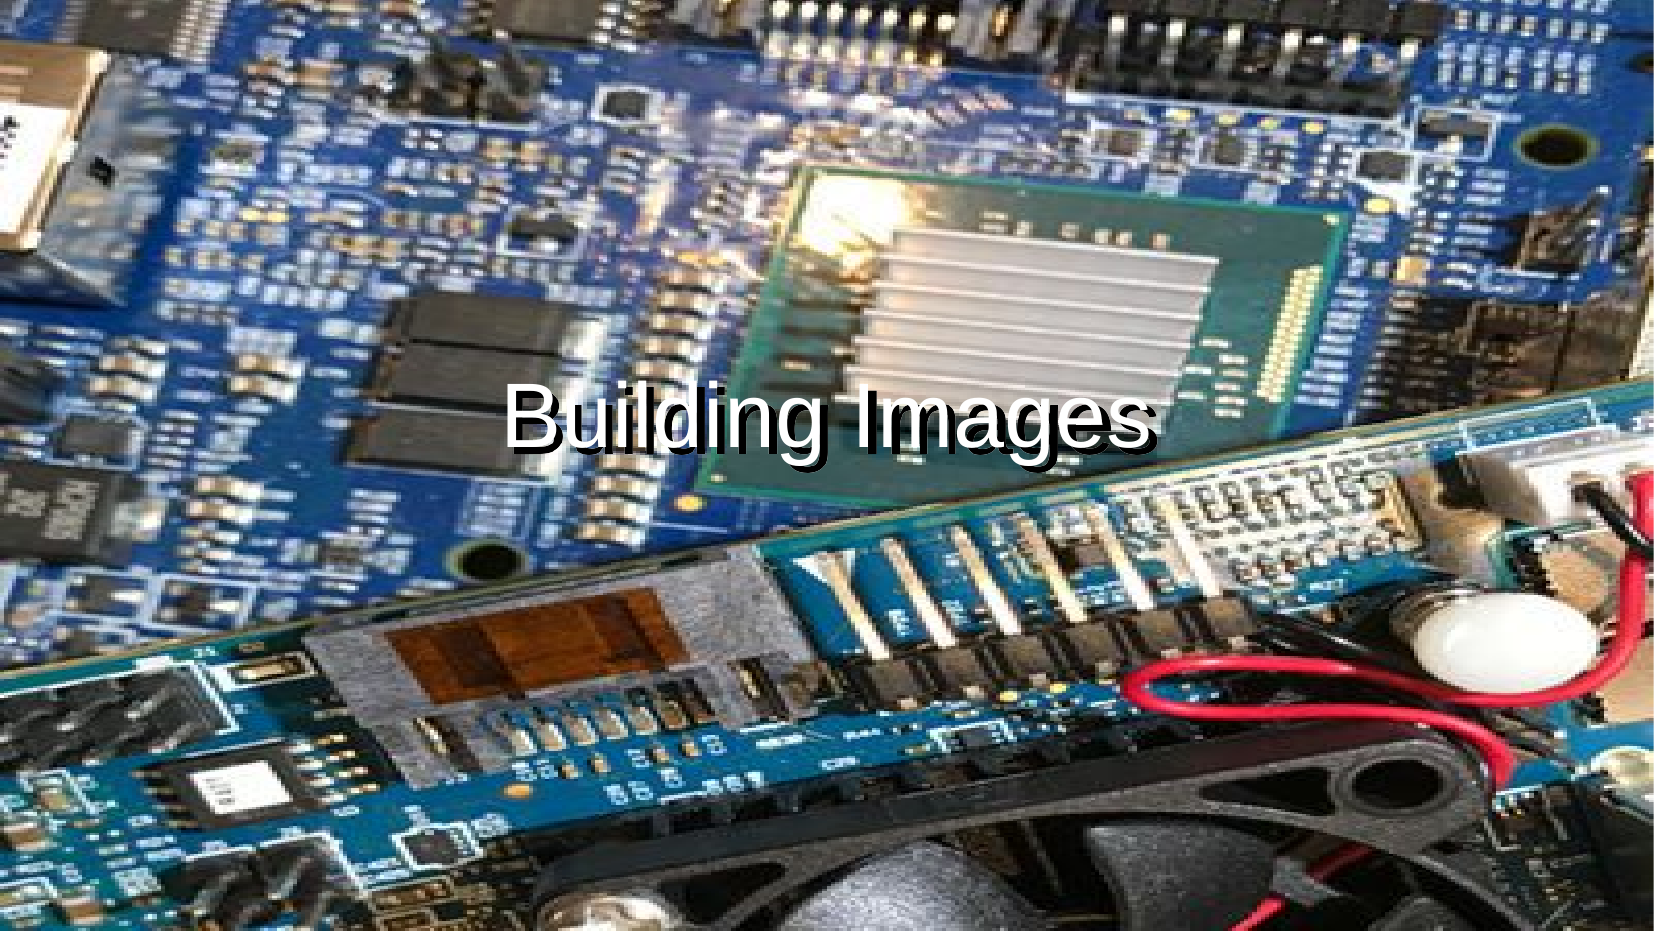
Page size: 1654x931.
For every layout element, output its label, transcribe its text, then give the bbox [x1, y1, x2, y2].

title Building Images [82, 262, 1571, 570]
picture [0, 0, 1654, 931]
